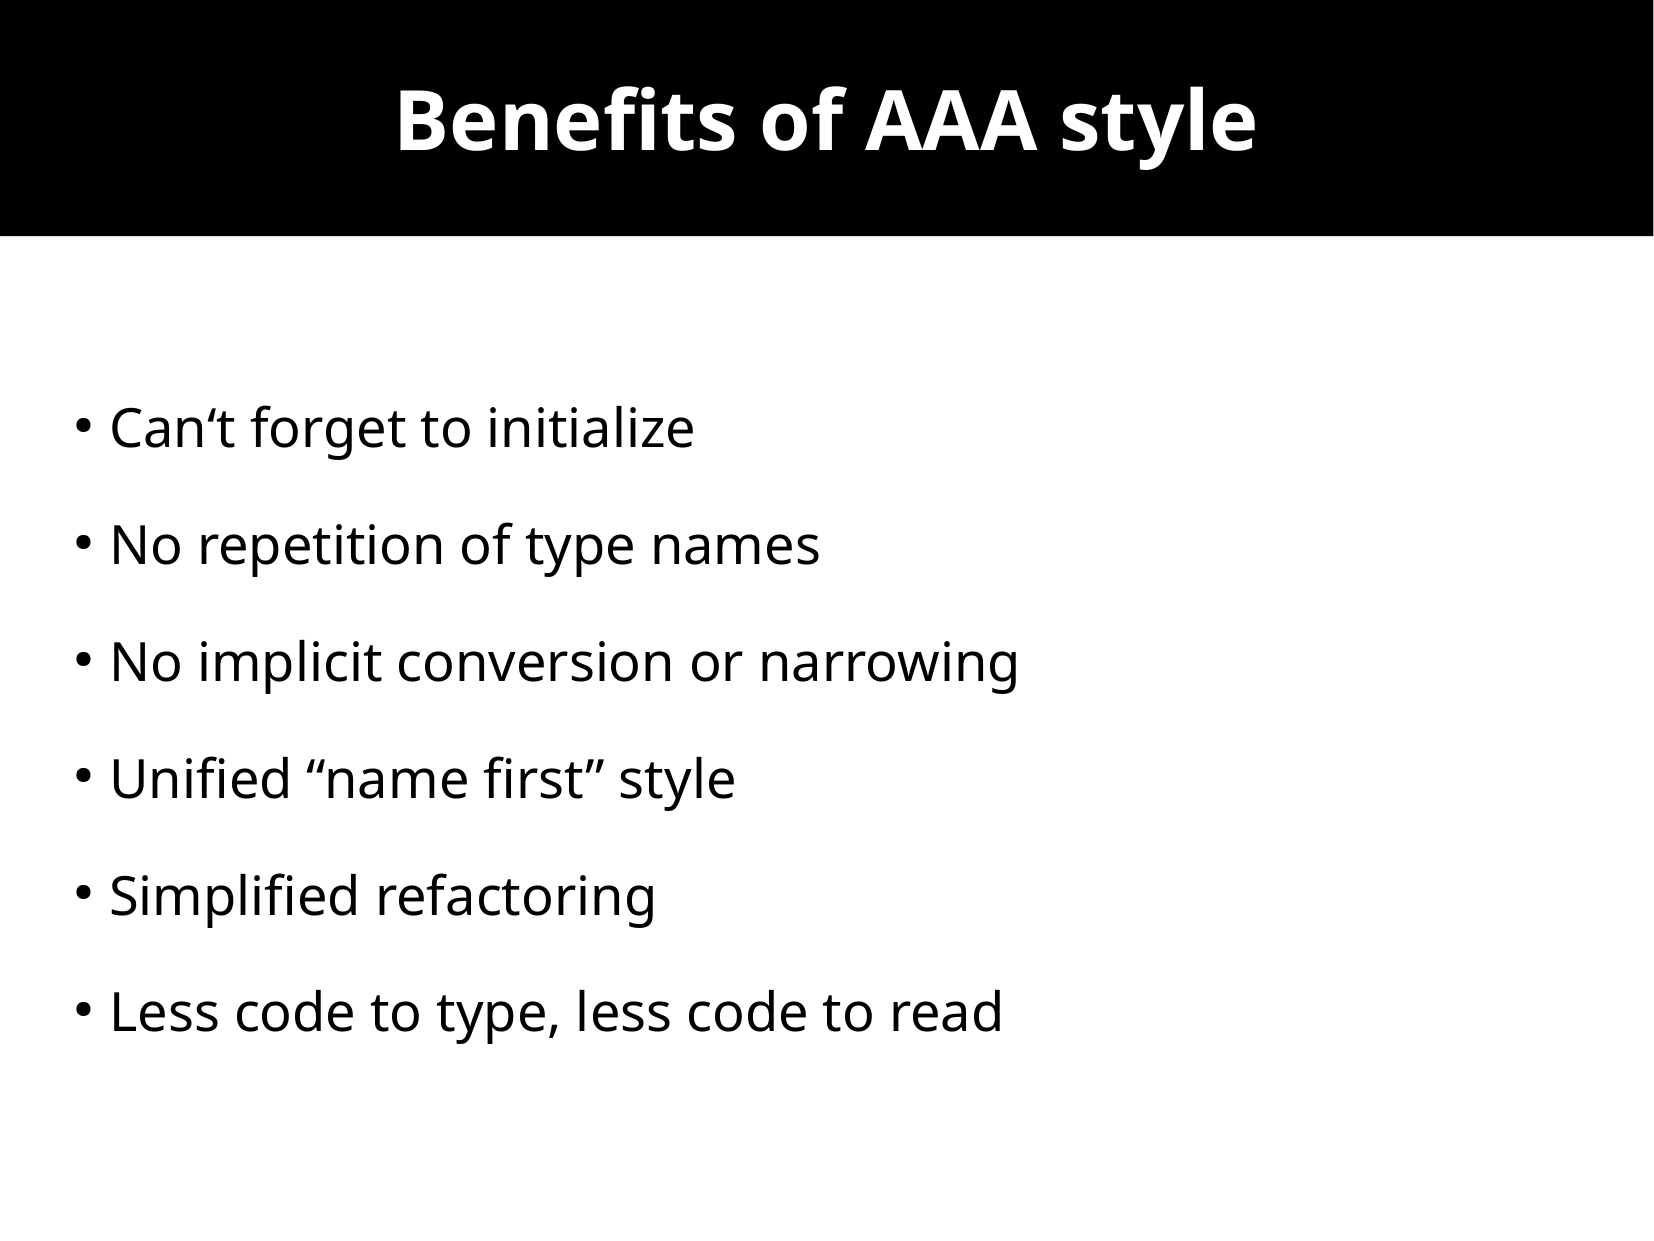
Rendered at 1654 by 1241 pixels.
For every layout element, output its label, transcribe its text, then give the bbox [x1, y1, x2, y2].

text_box Can‘t forget to initialize No repetition of type names No implicit conversion or narrowing Unified “name first” style Simplified refactoring Less code to type, less code to read [59, 275, 1619, 1193]
subtitle Benefits of AAA style [0, 0, 1654, 237]
